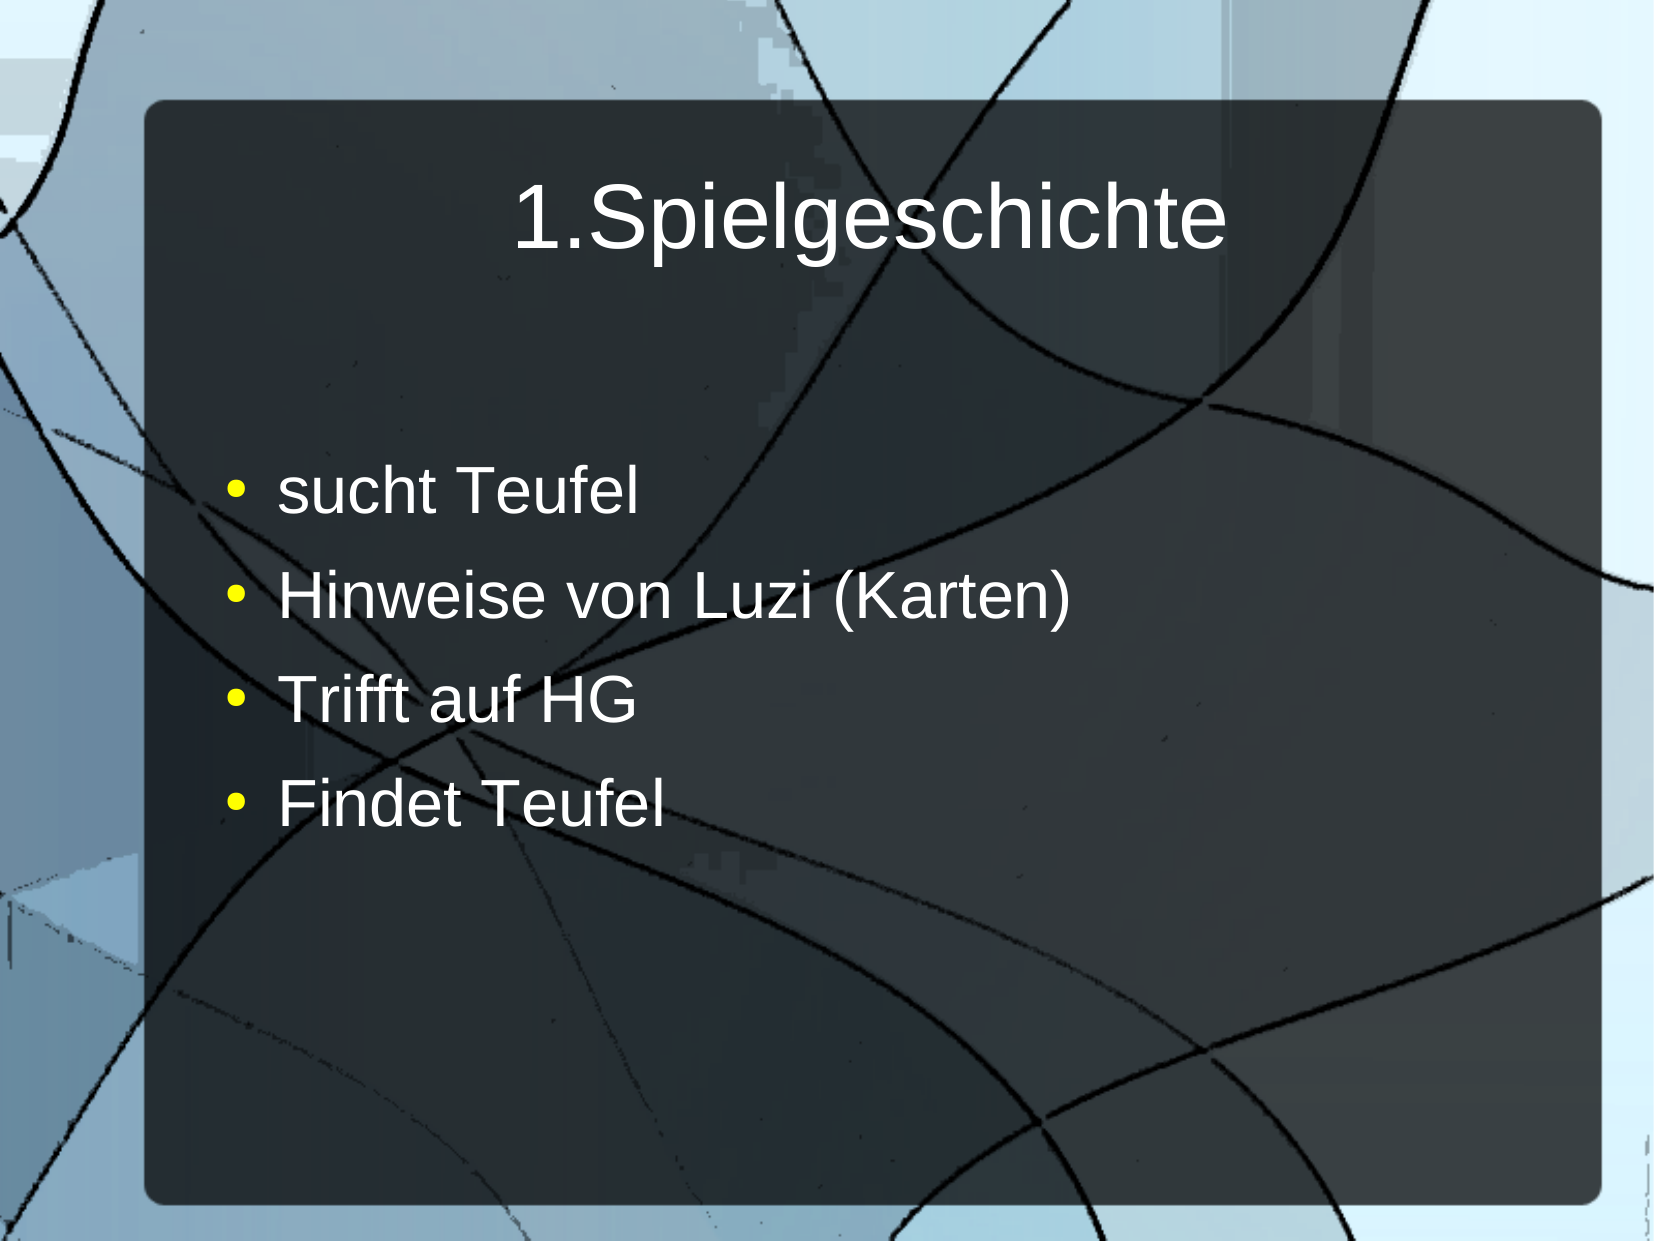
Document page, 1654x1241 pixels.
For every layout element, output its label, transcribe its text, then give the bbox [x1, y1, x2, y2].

picture [0, 0, 1654, 1241]
list sucht Teufel Hinweise von Luzi (Karten) Trifft auf HG Findet Teufel [206, 349, 1571, 1241]
title 1.Spielgeschichte [159, 108, 1583, 325]
